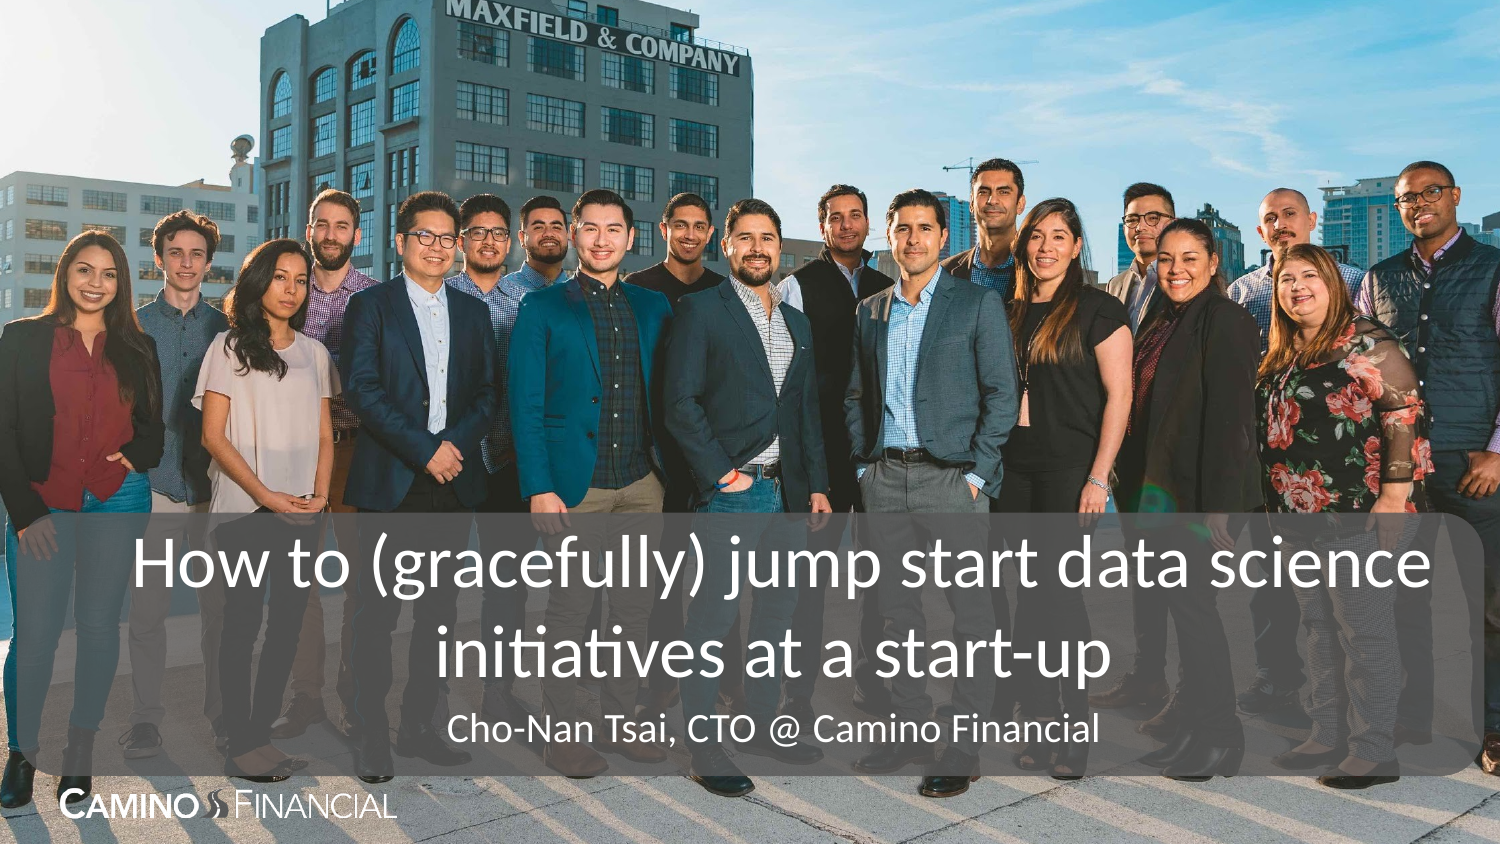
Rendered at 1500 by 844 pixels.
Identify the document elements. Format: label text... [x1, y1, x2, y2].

picture [0, 0, 1500, 844]
text_box [16, 514, 1485, 777]
subtitle How to (gracefully) jump start data science initiatives at a start-up Cho-Nan Tsai, CTO @ Camino Financial [48, 504, 1500, 636]
